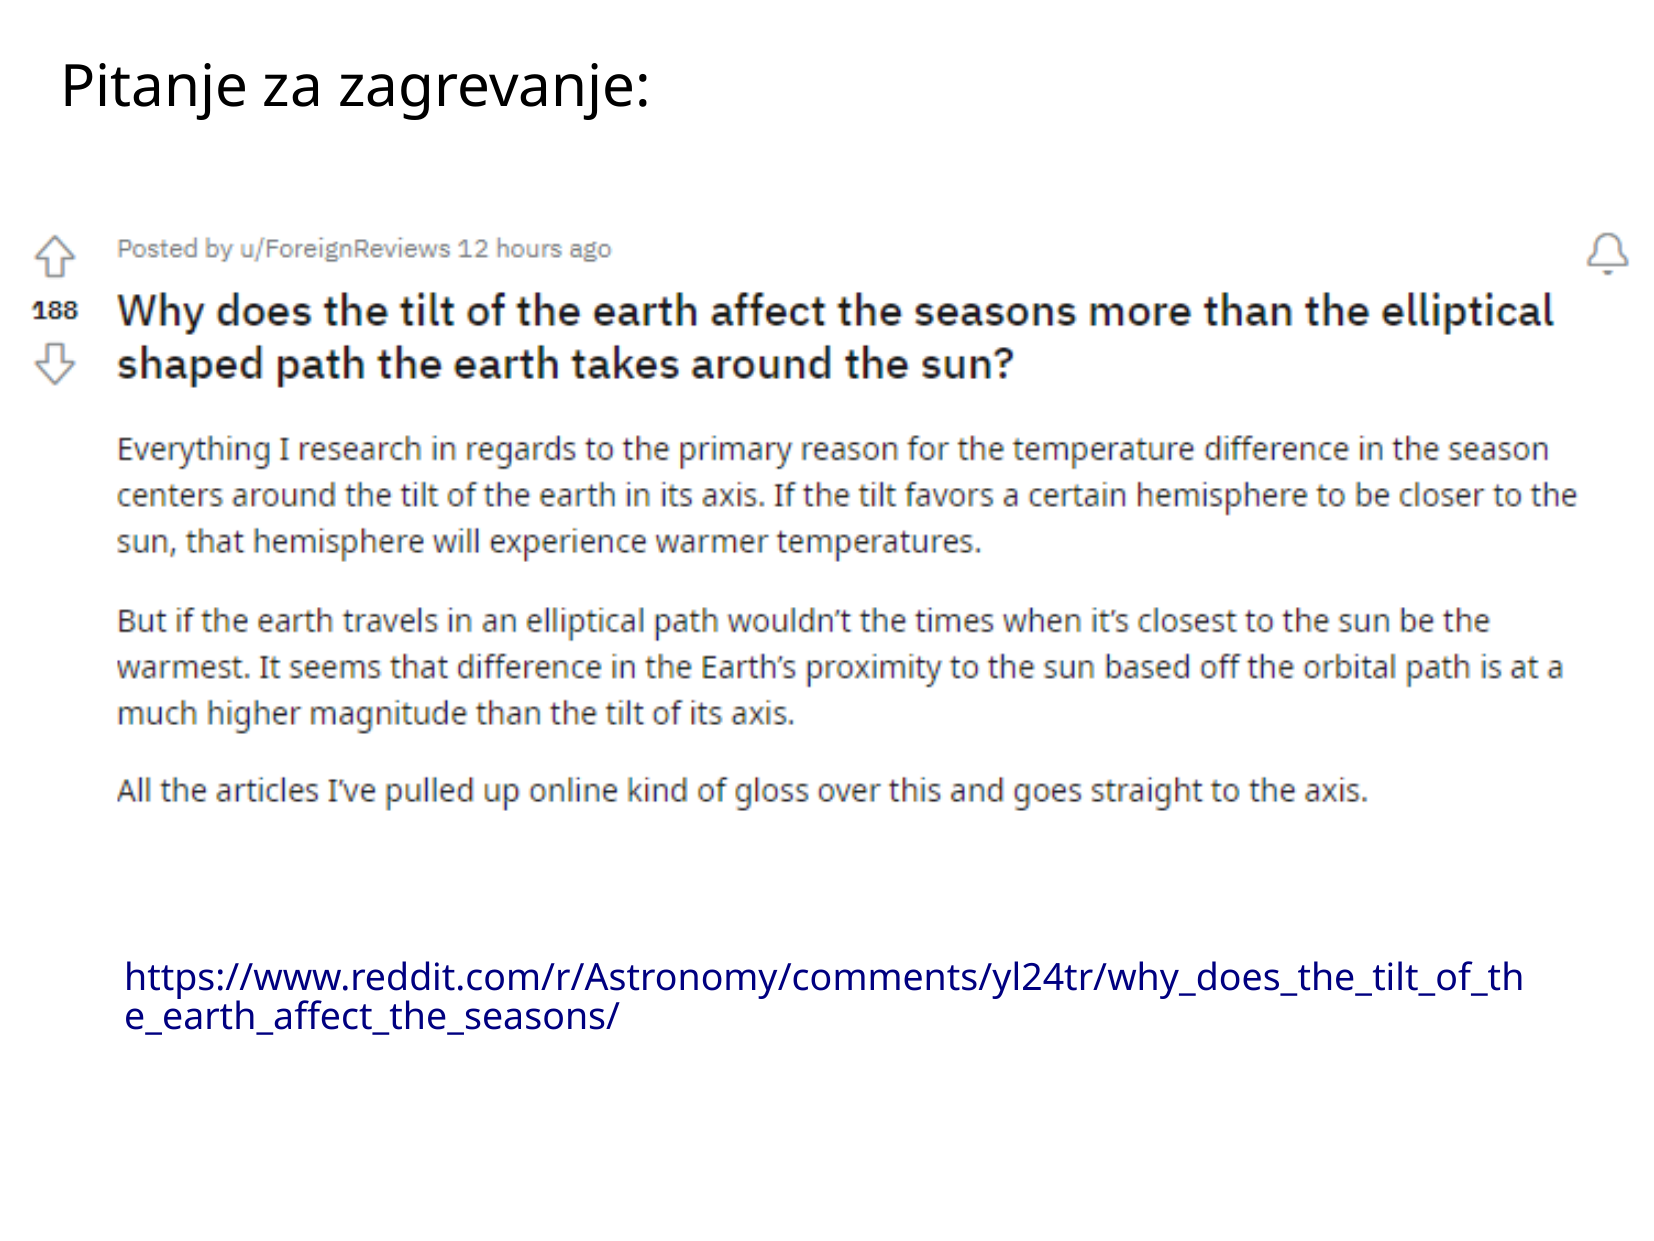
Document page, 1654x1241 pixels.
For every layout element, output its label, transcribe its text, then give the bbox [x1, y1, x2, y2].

title Pitanje za zagrevanje: [59, 17, 1648, 150]
picture [17, 227, 1638, 833]
text_box https://www.reddit.com/r/Astronomy/comments/yl24tr/why_does_the_tilt_of_the_earth_affect_the_seasons/ [109, 942, 1553, 1126]
